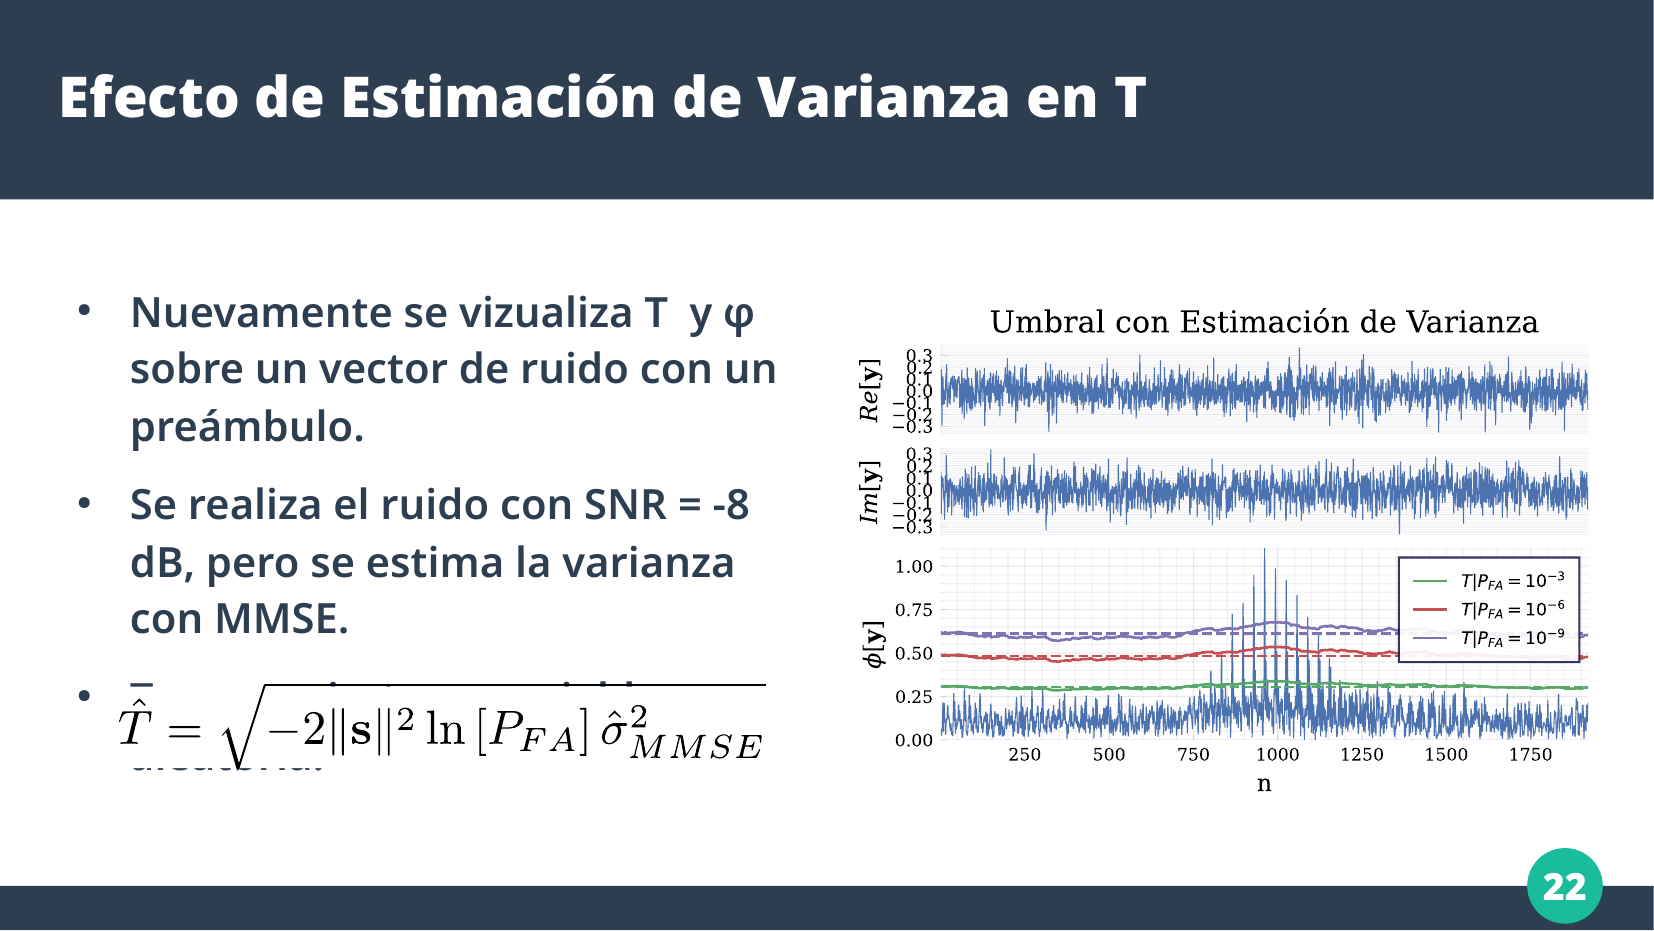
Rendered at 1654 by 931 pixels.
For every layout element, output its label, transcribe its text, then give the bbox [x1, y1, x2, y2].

list Nuevamente se vizualiza T y φ sobre un vector de ruido con un preámbulo. Se realiza el ruido con SNR = -8 dB, pero se estima la varianza con MMSE. T se convierte en variable aleatoria: [59, 282, 809, 808]
text_box [118, 684, 766, 771]
title Efecto de Estimación de Varianza en T [59, 37, 1595, 155]
picture [845, 303, 1595, 804]
